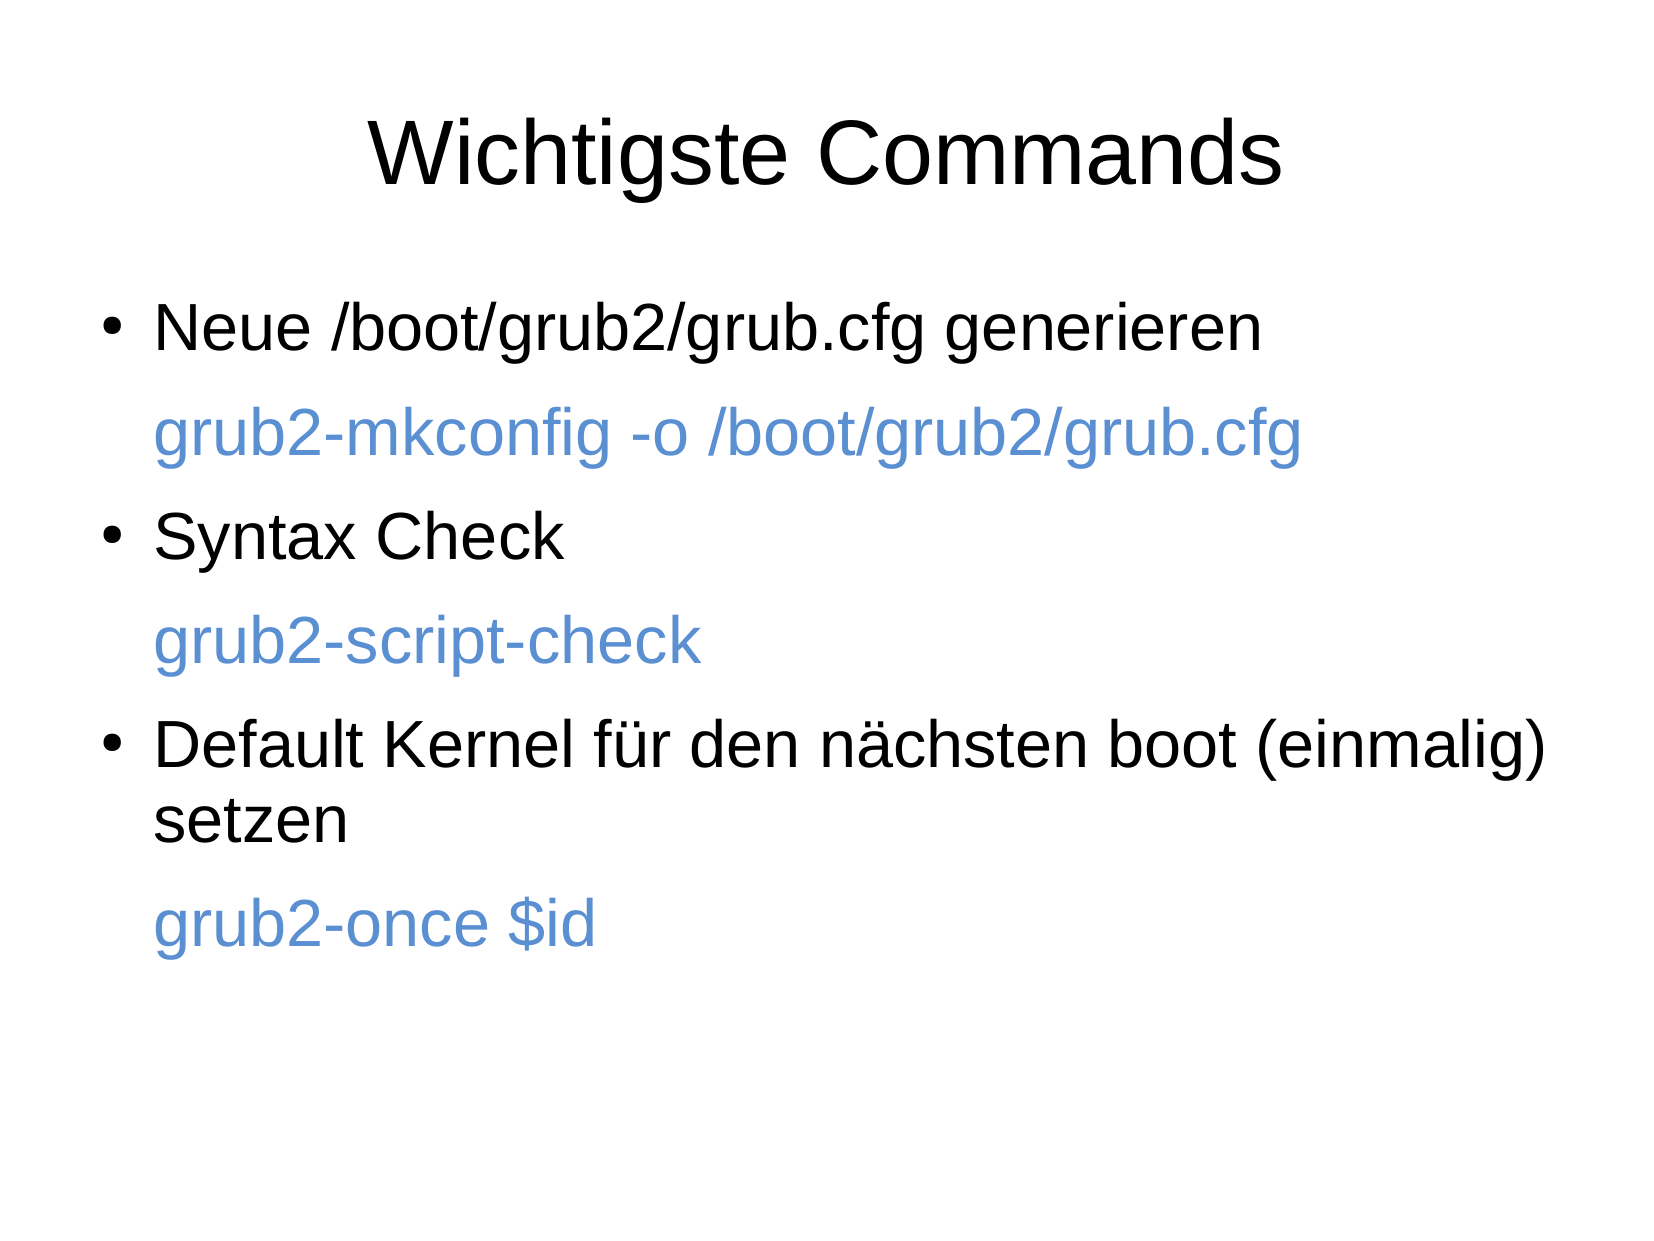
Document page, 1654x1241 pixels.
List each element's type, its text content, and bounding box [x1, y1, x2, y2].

list Neue /boot/grub2/grub.cfg generieren grub2-mkconfig -o /boot/grub2/grub.cfg Syntax Check grub2-script-check Default Kernel für den nächsten boot (einmalig) setzen grub2-once $id [82, 290, 1571, 1010]
title Wichtigste Commands [82, 49, 1571, 257]
